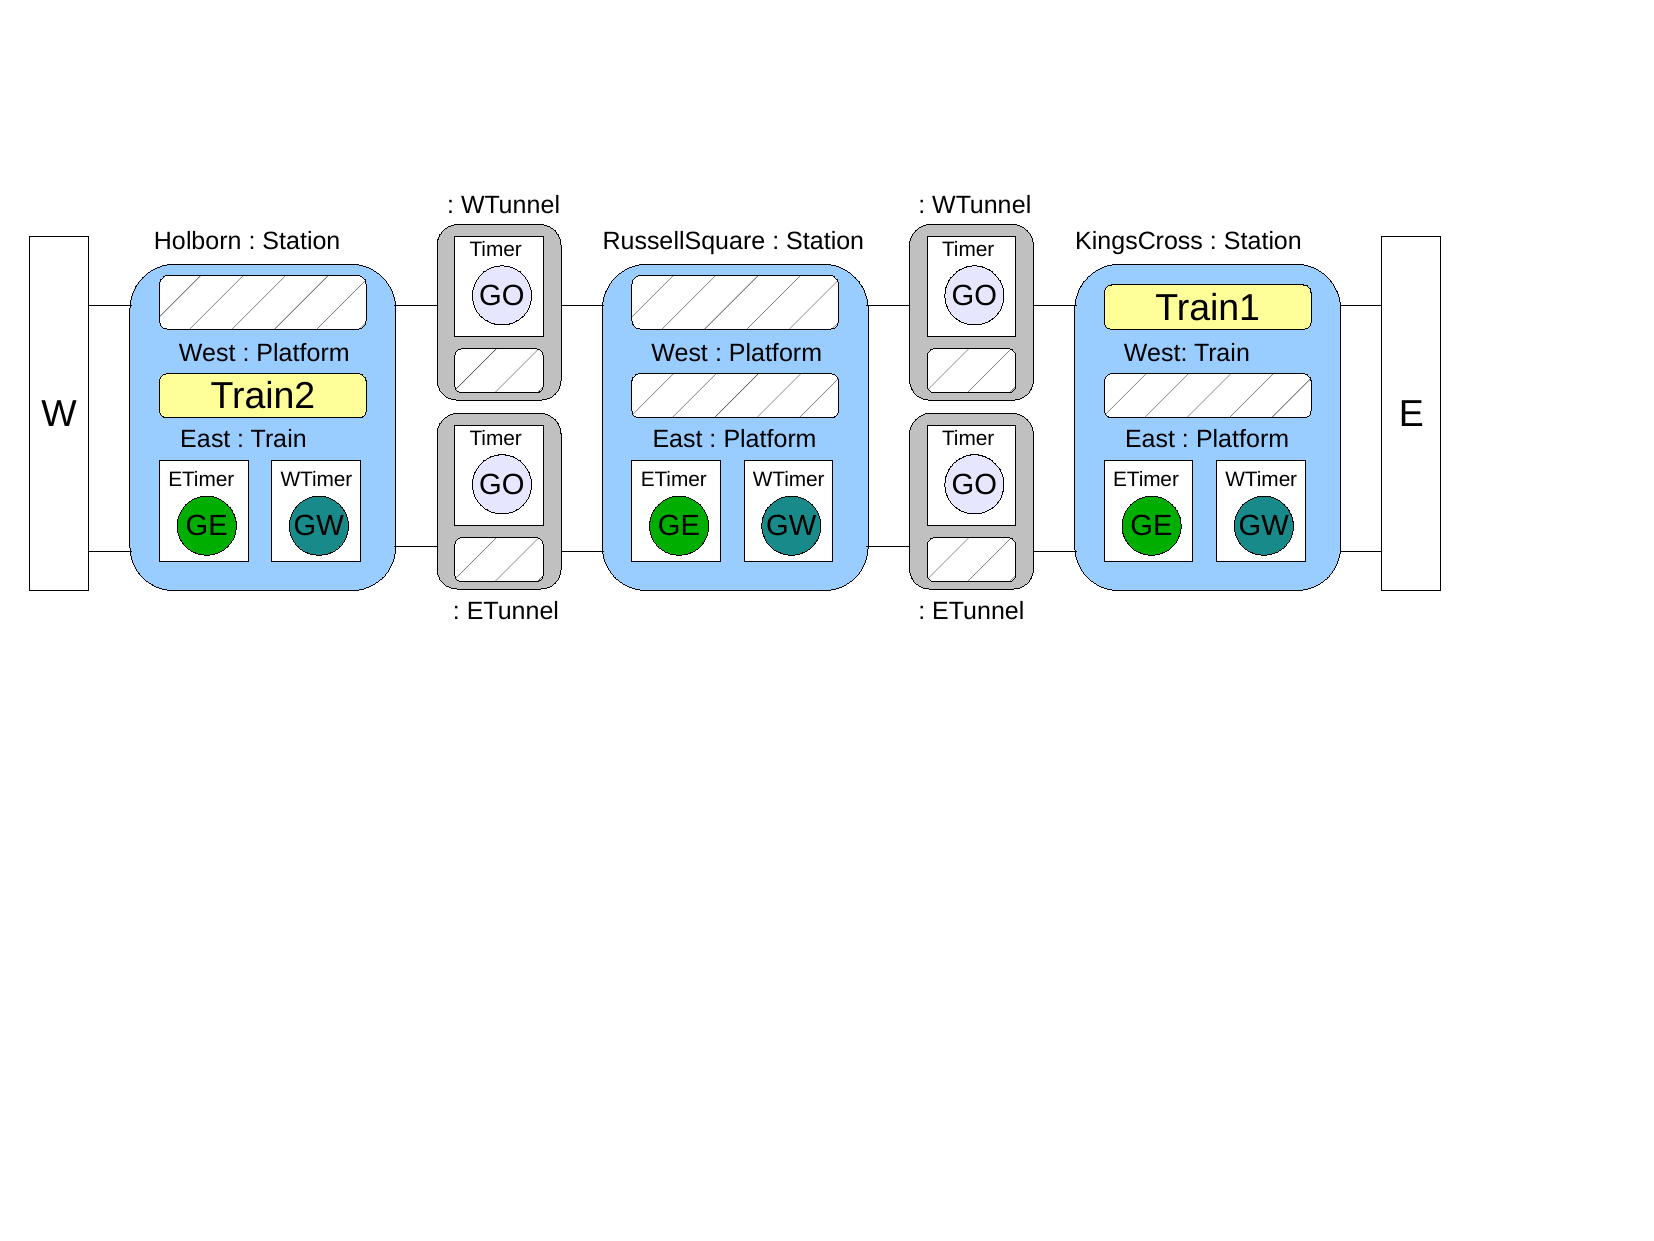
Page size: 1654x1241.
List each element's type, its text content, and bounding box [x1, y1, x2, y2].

text_box [602, 264, 869, 591]
text_box East : Train [165, 417, 367, 461]
text_box ETimer [625, 460, 723, 499]
text_box GW [761, 496, 821, 556]
text_box GW [1234, 496, 1294, 556]
text_box GO [944, 454, 1004, 514]
text_box [909, 224, 1034, 401]
text_box GO [944, 265, 1004, 325]
text_box KingsCross : Station [1060, 219, 1359, 266]
text_box E [1381, 236, 1441, 591]
text_box WTimer [265, 460, 368, 499]
text_box [909, 413, 1034, 589]
text_box ETimer [153, 460, 250, 499]
text_box [437, 413, 562, 589]
text_box WTimer [1210, 460, 1313, 499]
text_box Holborn : Station [139, 219, 384, 263]
text_box Timer [454, 230, 538, 269]
text_box Timer [927, 230, 1010, 269]
text_box Timer [454, 419, 538, 458]
text_box : ETunnel [903, 589, 1052, 632]
text_box GO [472, 454, 532, 514]
text_box : ETunnel [431, 589, 621, 632]
text_box West : Platform [636, 330, 845, 374]
text_box RussellSquare : Station [587, 219, 892, 263]
text_box East : Platform [637, 417, 839, 461]
text_box GE [649, 496, 709, 556]
text_box WTimer [738, 460, 841, 499]
text_box [437, 224, 562, 401]
text_box East : Platform [1110, 417, 1312, 461]
text_box GE [1122, 496, 1182, 556]
text_box GO [472, 265, 532, 325]
text_box West: Train [1109, 330, 1317, 374]
text_box [1074, 266, 1341, 591]
text_box ETimer [1098, 460, 1195, 499]
text_box : WTunnel [425, 183, 585, 226]
text_box [129, 264, 396, 591]
text_box Train2 [159, 373, 367, 418]
text_box W [29, 236, 89, 591]
text_box : WTunnel [903, 183, 1052, 226]
text_box Train1 [1104, 284, 1312, 330]
text_box Timer [927, 419, 1010, 458]
text_box GE [177, 496, 237, 556]
text_box West : Platform [164, 330, 373, 374]
text_box GW [289, 496, 349, 556]
